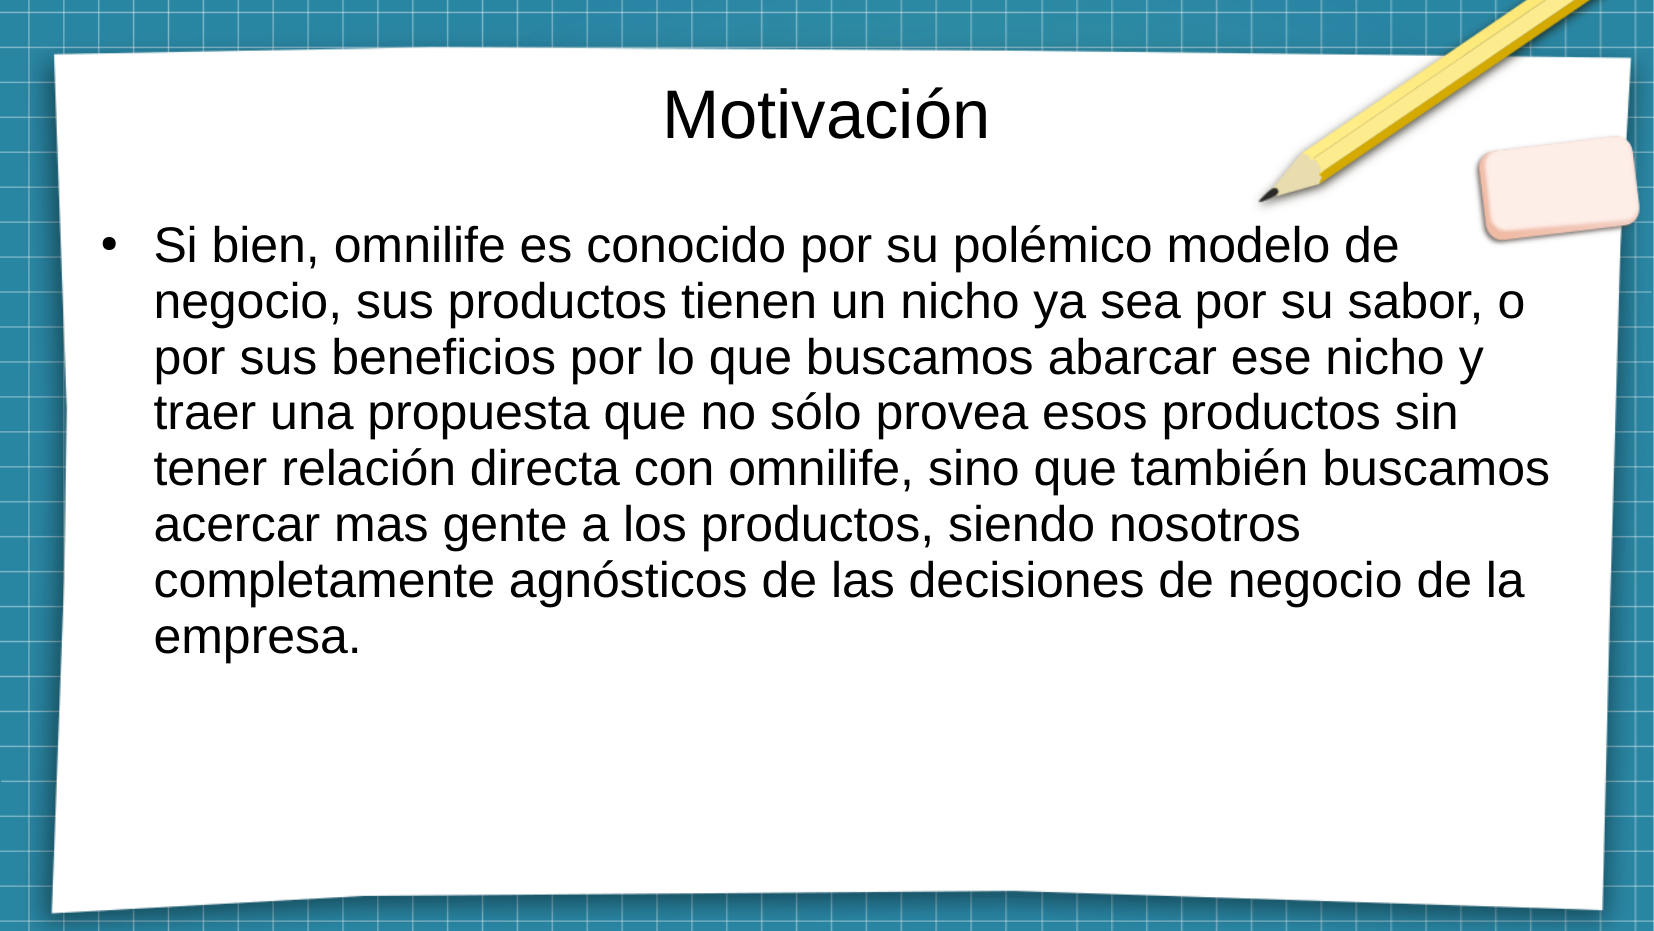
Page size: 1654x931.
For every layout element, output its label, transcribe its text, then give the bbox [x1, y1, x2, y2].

title Motivación [82, 37, 1571, 193]
list Si bien, omnilife es conocido por su polémico modelo de negocio, sus productos tienen un nicho ya sea por su sabor, o por sus beneficios por lo que buscamos abarcar ese nicho y traer una propuesta que no sólo provea esos productos sin tener relación directa con omnilife, sino que también buscamos acercar mas gente a los productos, siendo nosotros completamente agnósticos de las decisiones de negocio de la empresa. [82, 217, 1571, 758]
picture [0, 0, 1654, 931]
